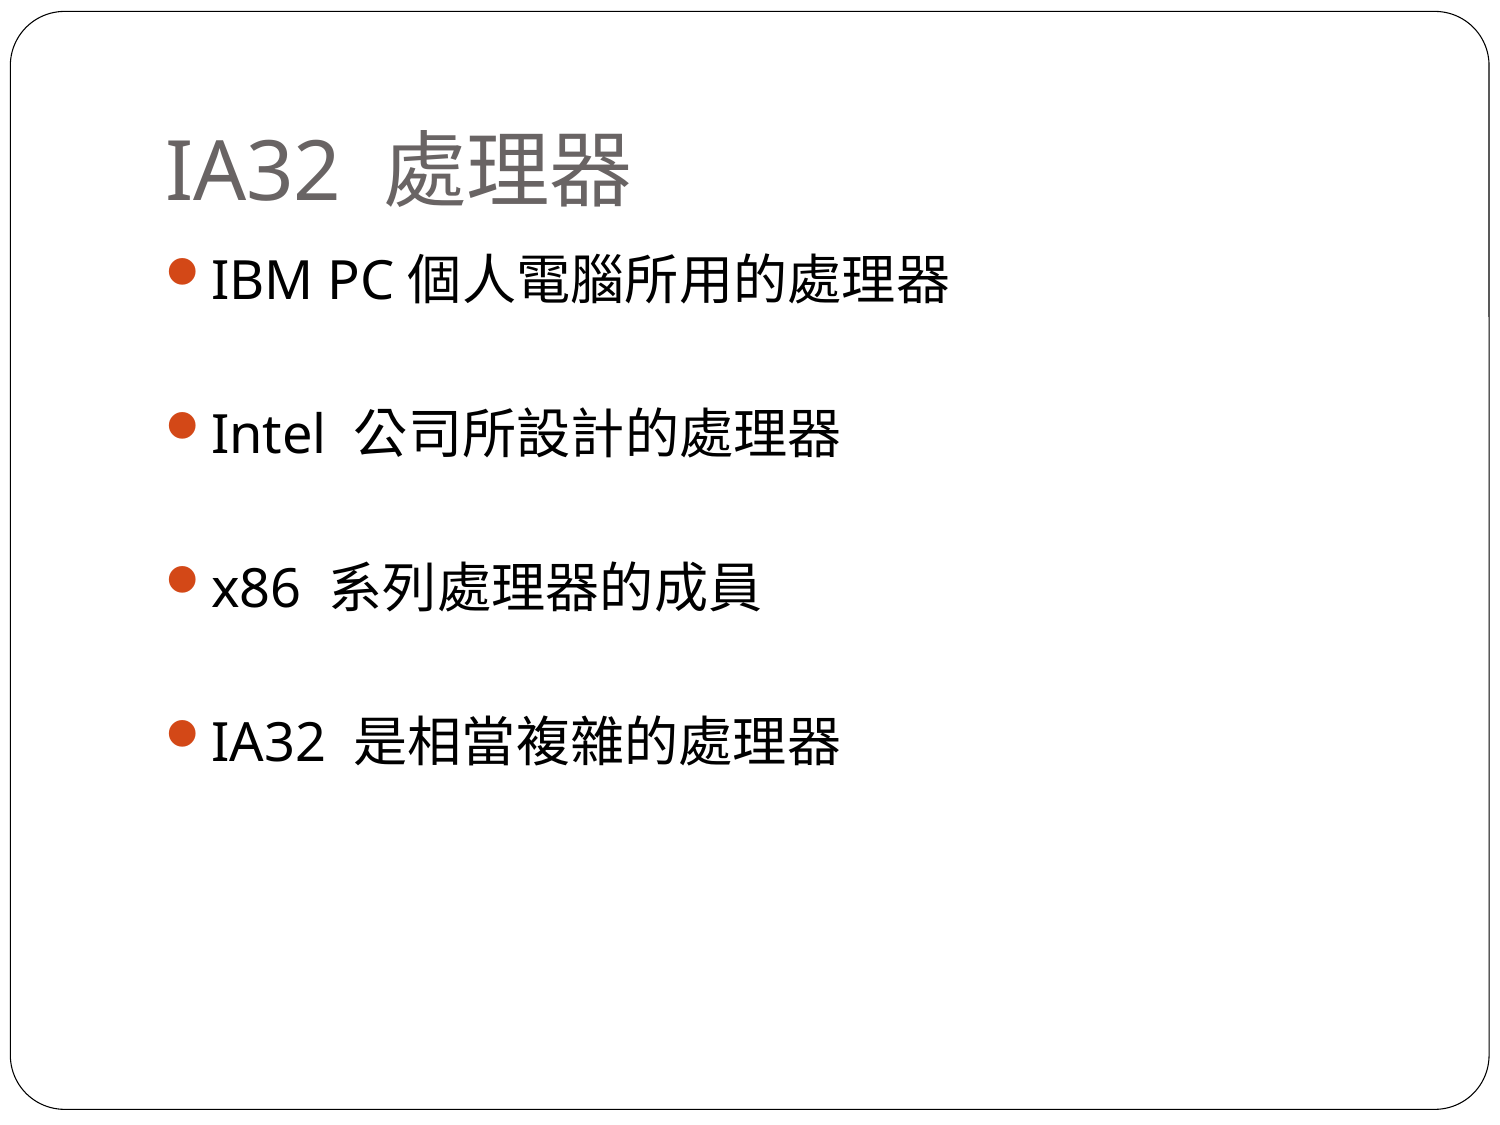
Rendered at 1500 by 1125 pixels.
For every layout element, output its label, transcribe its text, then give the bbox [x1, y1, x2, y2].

title IA32 處理器 [150, 44, 1426, 233]
list IBM PC個人電腦所用的處理器 Intel 公司所設計的處理器 x86 系列處理器的成員 IA32 是相當複雜的處理器 [150, 237, 1426, 988]
